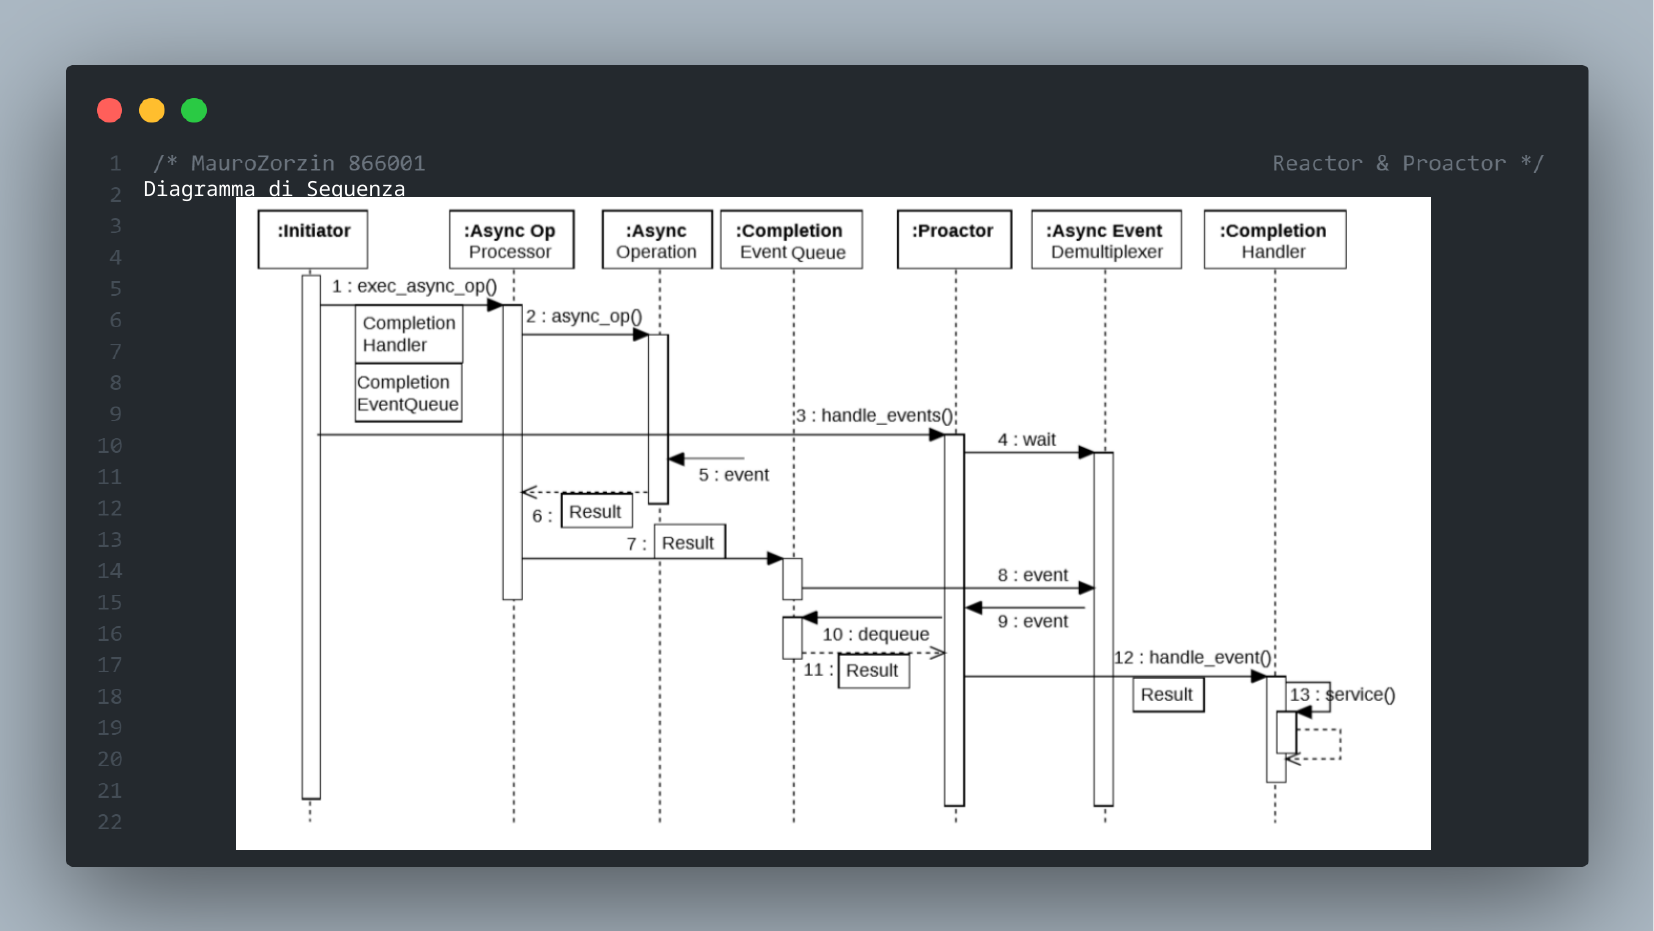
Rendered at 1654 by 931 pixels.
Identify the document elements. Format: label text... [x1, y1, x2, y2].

subtitle Diagramma di Sequenza [143, 174, 1532, 931]
picture [236, 197, 1431, 850]
picture [0, 0, 1654, 931]
